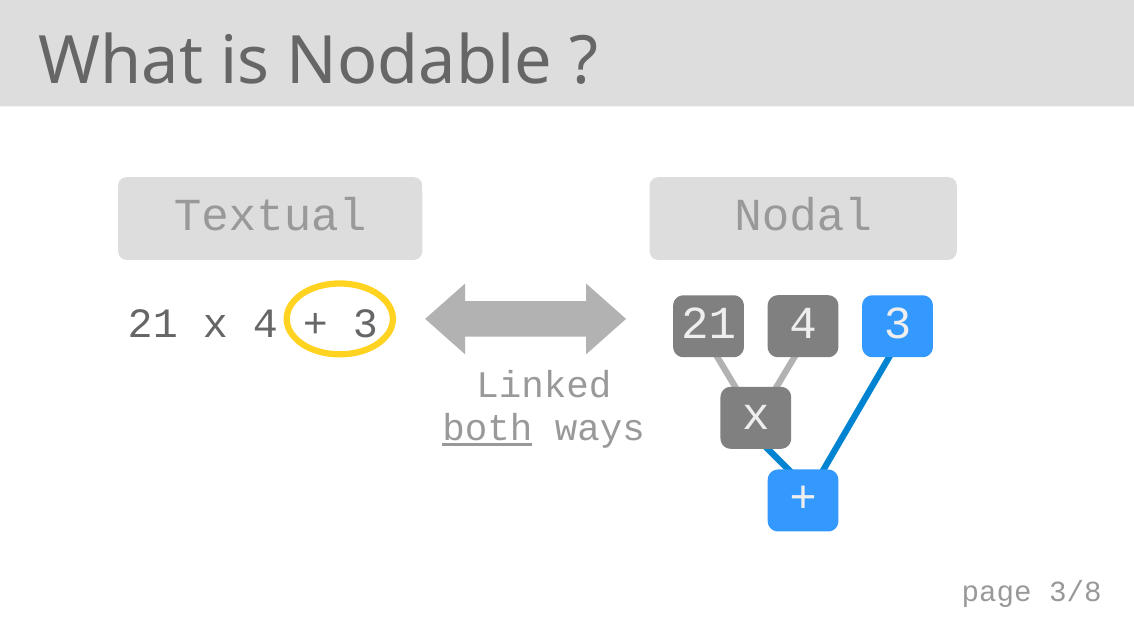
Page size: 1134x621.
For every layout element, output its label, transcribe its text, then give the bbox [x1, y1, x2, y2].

text_box 21 x 4 + 3 [106, 295, 399, 428]
text_box + [767, 469, 839, 532]
text_box 4 [767, 295, 839, 358]
text_box 21 x 4 + 3 [290, 295, 389, 351]
text_box What is Nodable ? [23, 5, 734, 99]
text_box x [720, 386, 792, 449]
text_box page <numéro>/8 [720, 570, 1134, 621]
text_box 3 [862, 295, 933, 358]
text_box Textual [118, 177, 423, 260]
text_box Linked both ways [427, 358, 660, 449]
text_box 21 [673, 295, 744, 358]
text_box [425, 283, 627, 355]
text_box [0, 0, 1134, 107]
text_box Nodal [649, 177, 957, 260]
